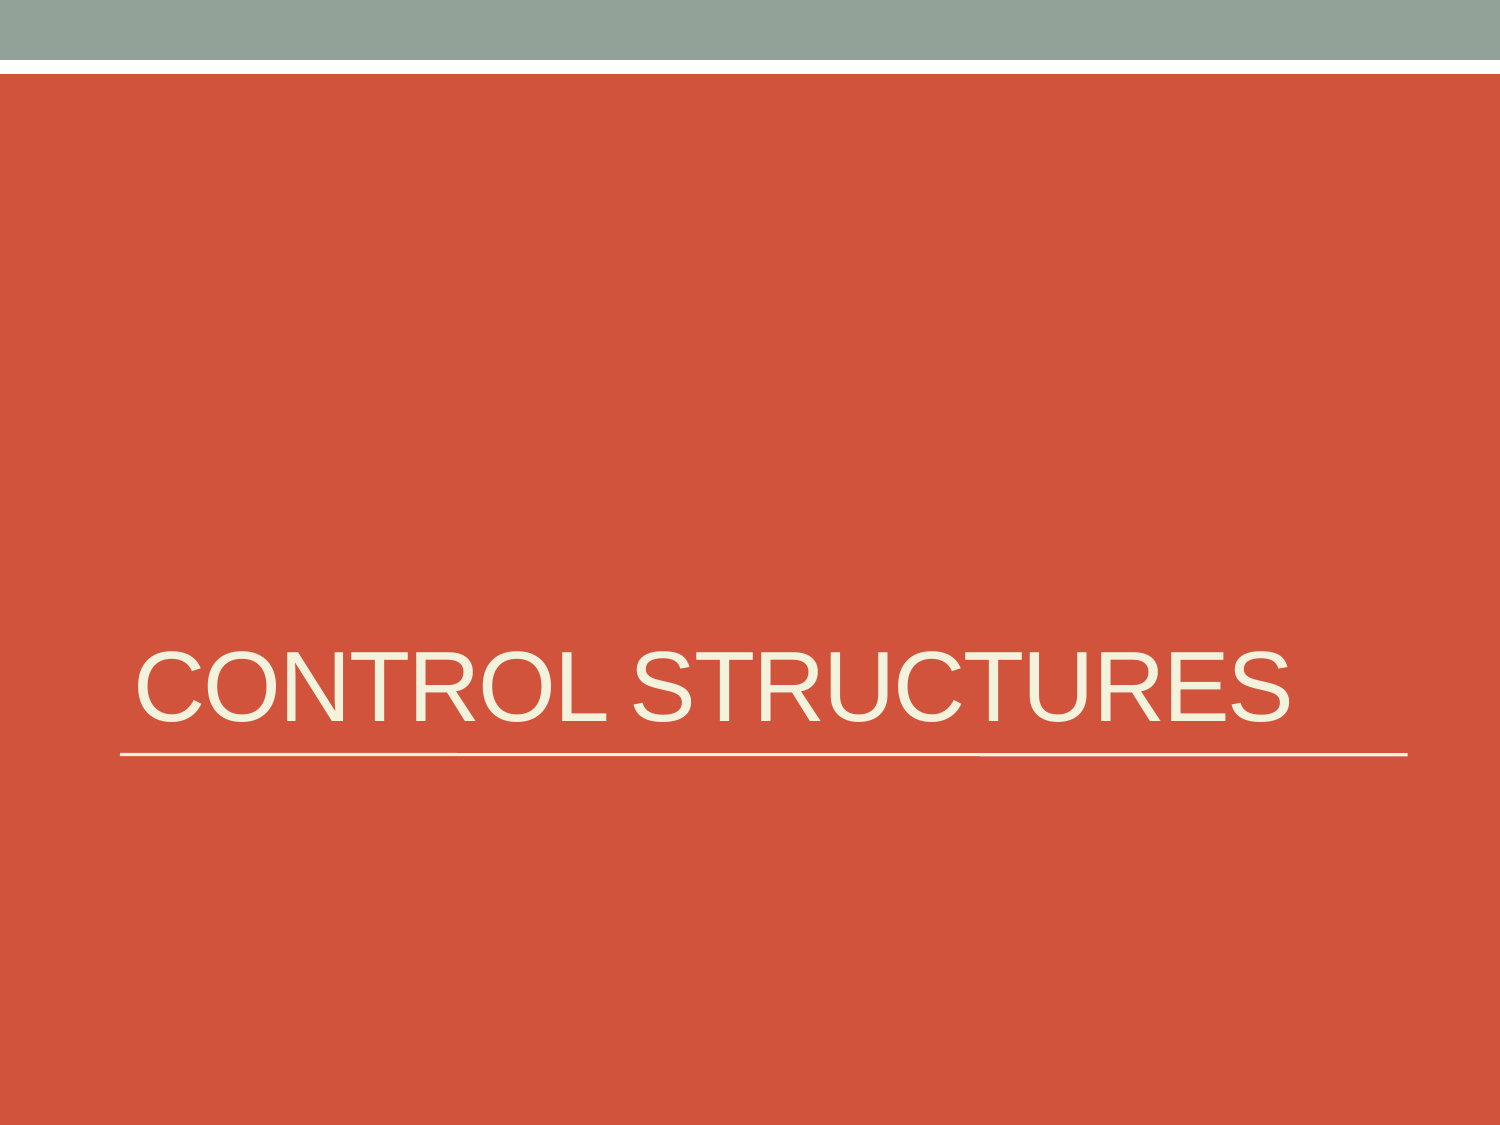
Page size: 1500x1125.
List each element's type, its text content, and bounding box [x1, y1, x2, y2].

title Control Structures [118, 387, 1394, 749]
